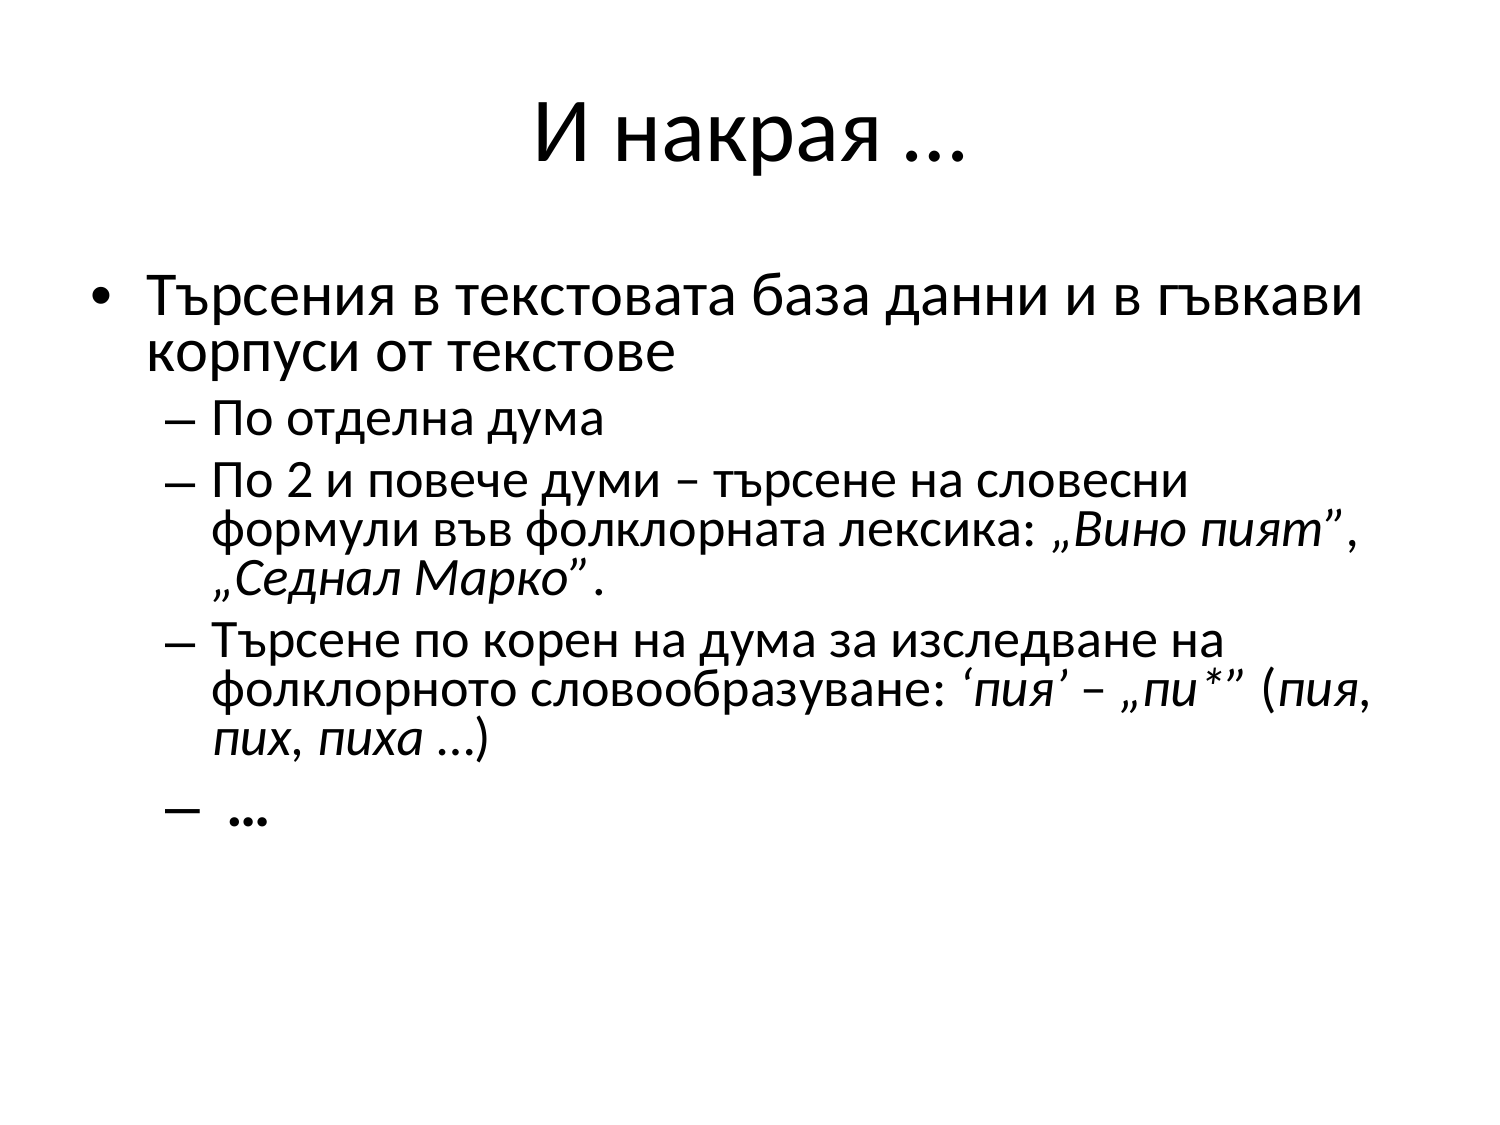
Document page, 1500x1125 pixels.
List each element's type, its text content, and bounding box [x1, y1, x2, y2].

title И накрая … [75, 45, 1426, 233]
list Търсения в текстовата база данни и в гъвкави корпуси от текстове По отделна дума По 2 и повече думи – търсене на словесни формули във фолклорната лексика: „Вино пият”, „Седнал Марко”. Търсене по корен на дума за изследване на фолклорното словообразуване: ‘пия’ – „пи*” (пия, пих, пиха …) … [75, 262, 1426, 1029]
